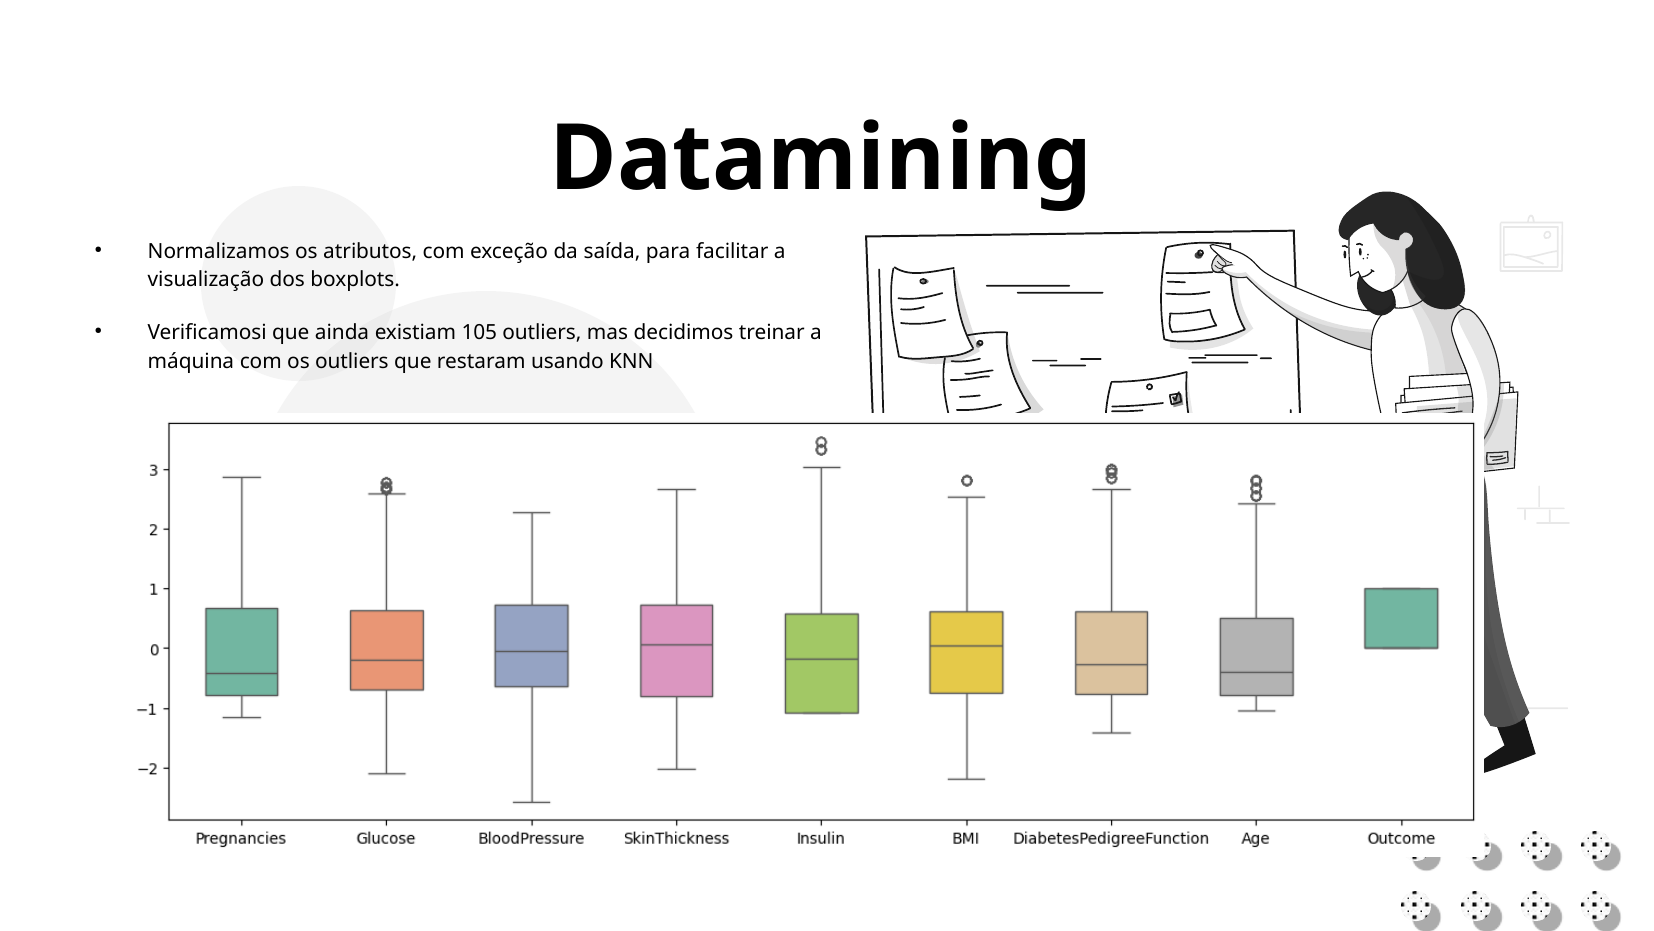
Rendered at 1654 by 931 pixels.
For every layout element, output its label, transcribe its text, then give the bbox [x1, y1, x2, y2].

picture [1581, 830, 1612, 862]
picture [1520, 890, 1552, 922]
picture [1580, 890, 1612, 922]
picture [1400, 891, 1432, 922]
picture [125, 413, 1492, 862]
picture [1461, 890, 1492, 922]
picture [1520, 831, 1552, 862]
list Normalizamos os atributos, com exceção da saída, para facilitar a visualização dos boxplots. Verificamosi que ainda existiam 105 outliers, mas decidimos treinar a máquina com os outliers que restaram usando KNN [76, 236, 1088, 414]
title Datamining [76, 76, 1565, 233]
